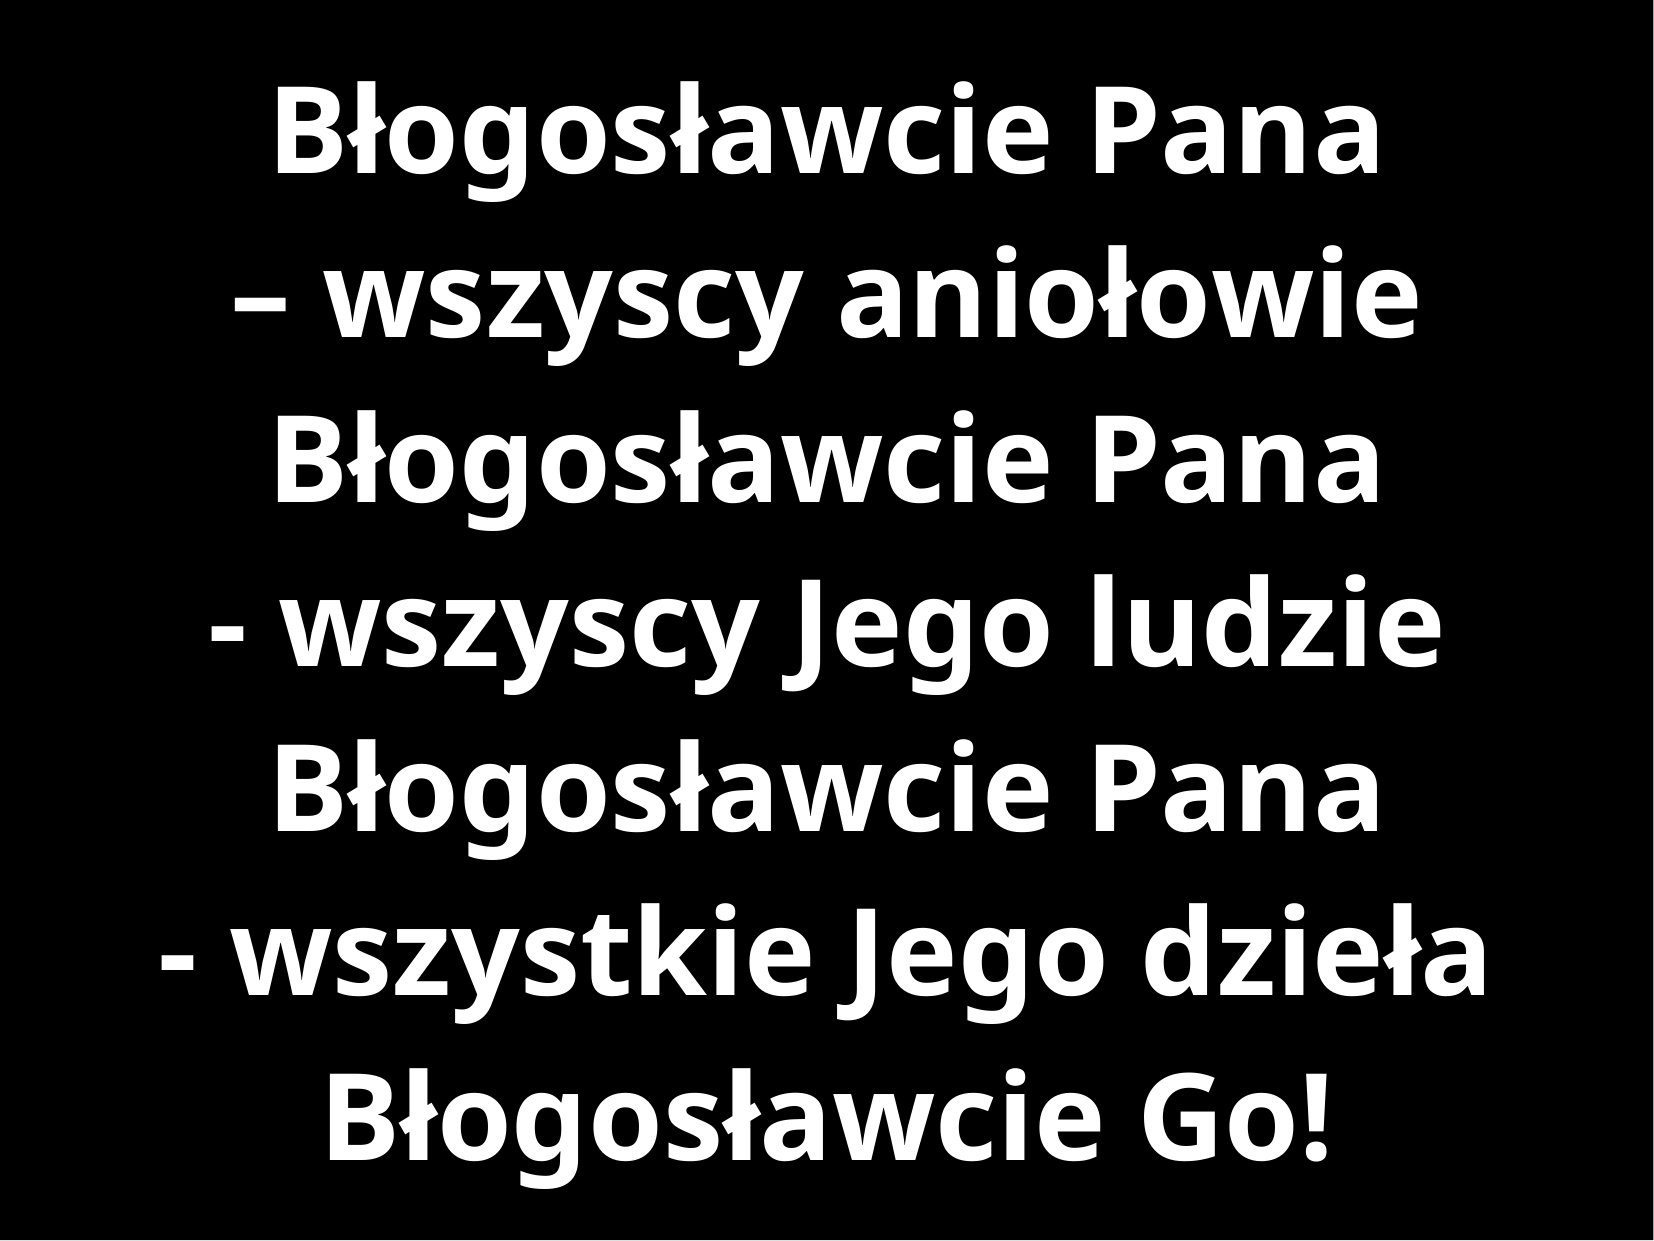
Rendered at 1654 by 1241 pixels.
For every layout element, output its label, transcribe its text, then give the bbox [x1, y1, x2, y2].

title Błogosławcie Pana – wszyscy aniołowie Błogosławcie Pana - wszyscy Jego ludzie Błogosławcie Pana - wszystkie Jego dzieła Błogosławcie Go! [0, 0, 1654, 1241]
